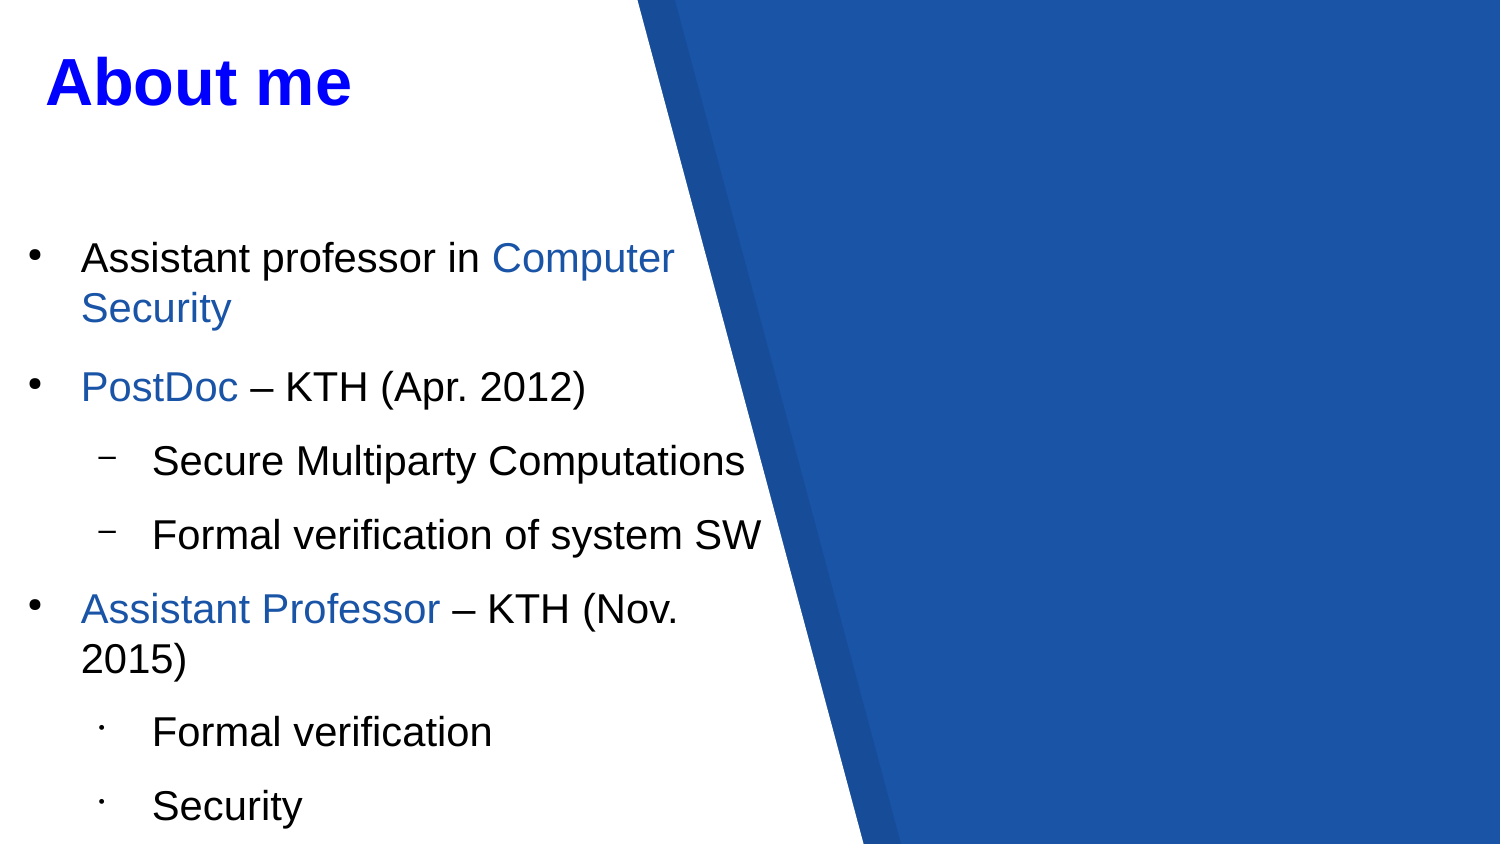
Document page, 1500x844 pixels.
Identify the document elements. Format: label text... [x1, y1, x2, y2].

title About me [30, 54, 627, 134]
list Assistant professor in Computer Security PostDoc – KTH (Apr. 2012) Secure Multiparty Computations Formal verification of system SW Assistant Professor – KTH (Nov. 2015) Formal verification Security [0, 215, 797, 611]
